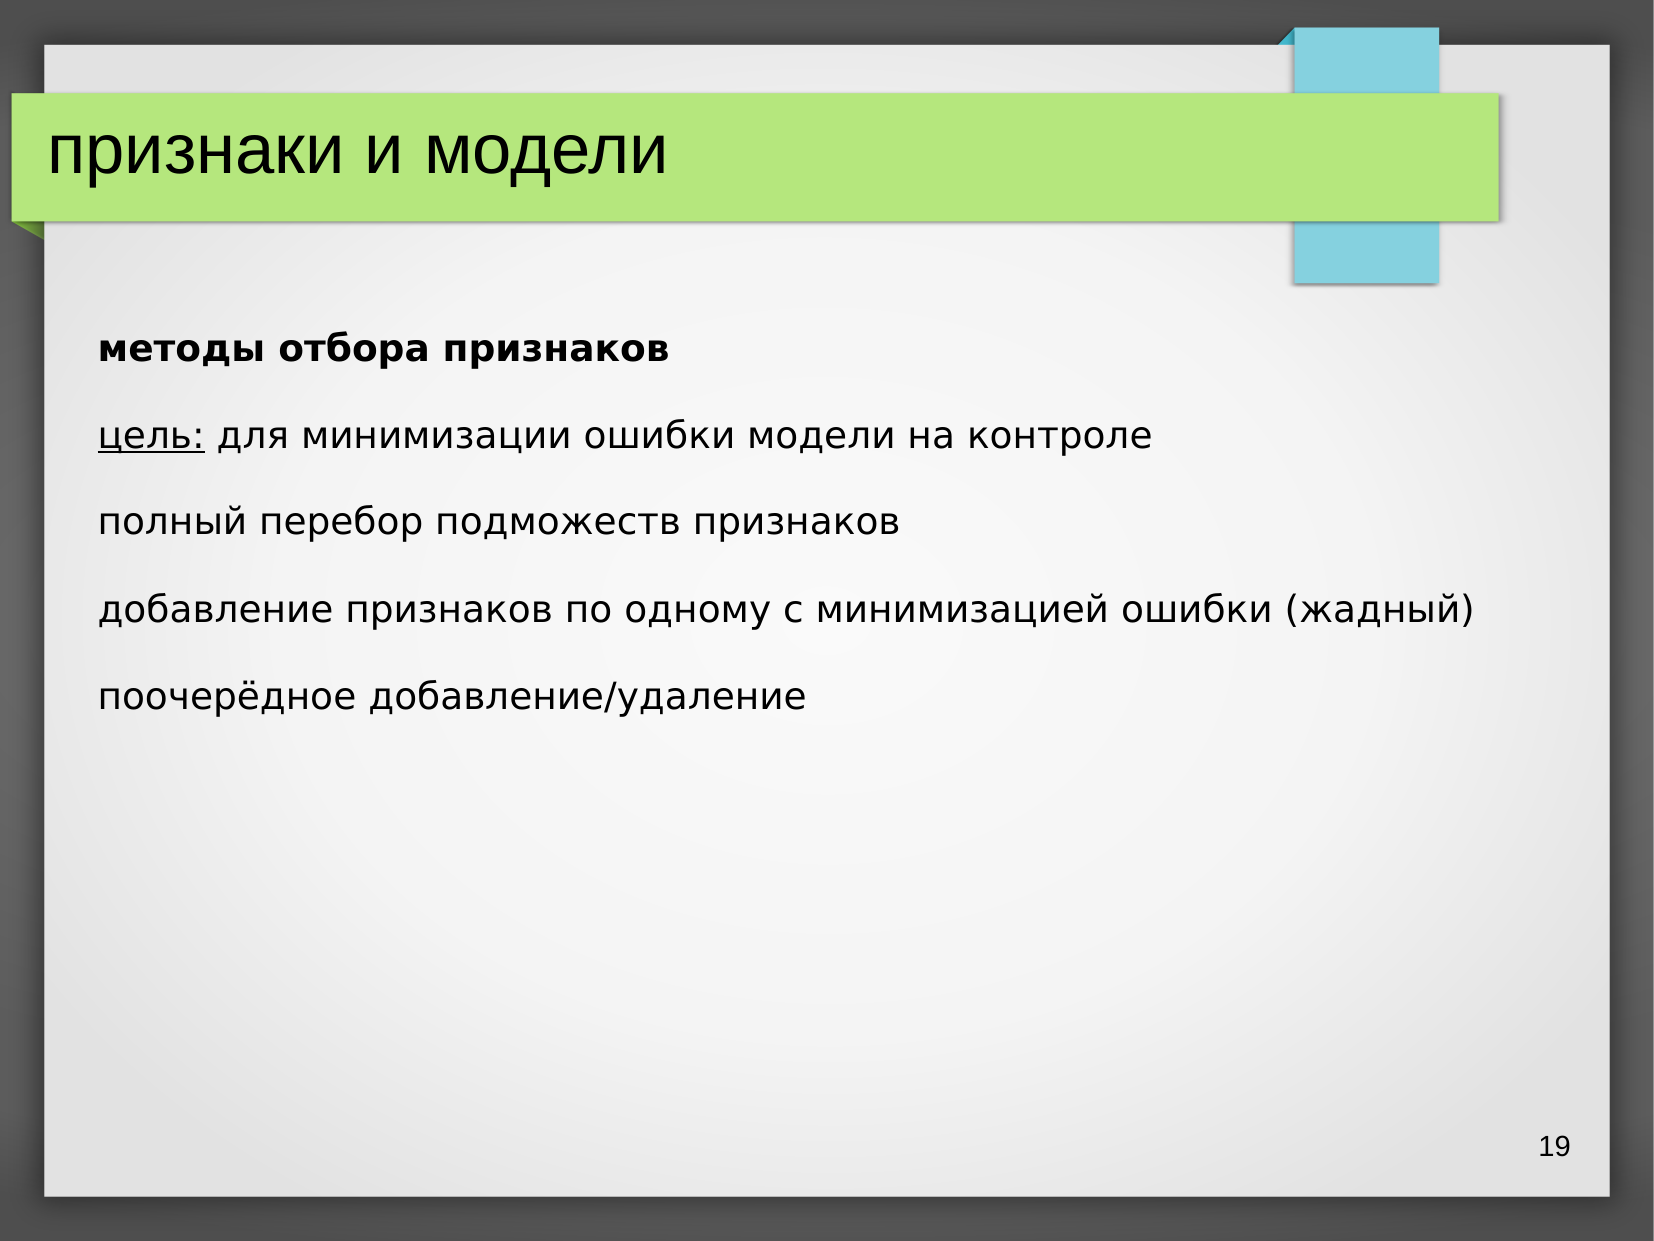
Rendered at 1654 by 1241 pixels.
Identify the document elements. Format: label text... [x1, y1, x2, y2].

text_box методы отбора признаков цель: для минимизации ошибки модели на контроле полный перебор подможеств признаков добавление признаков по одному с минимизацией ошибки (жадный) поочерёдное добавление/удаление [82, 318, 1524, 756]
picture [0, 0, 1654, 1241]
title признаки и модели [47, 109, 1465, 189]
